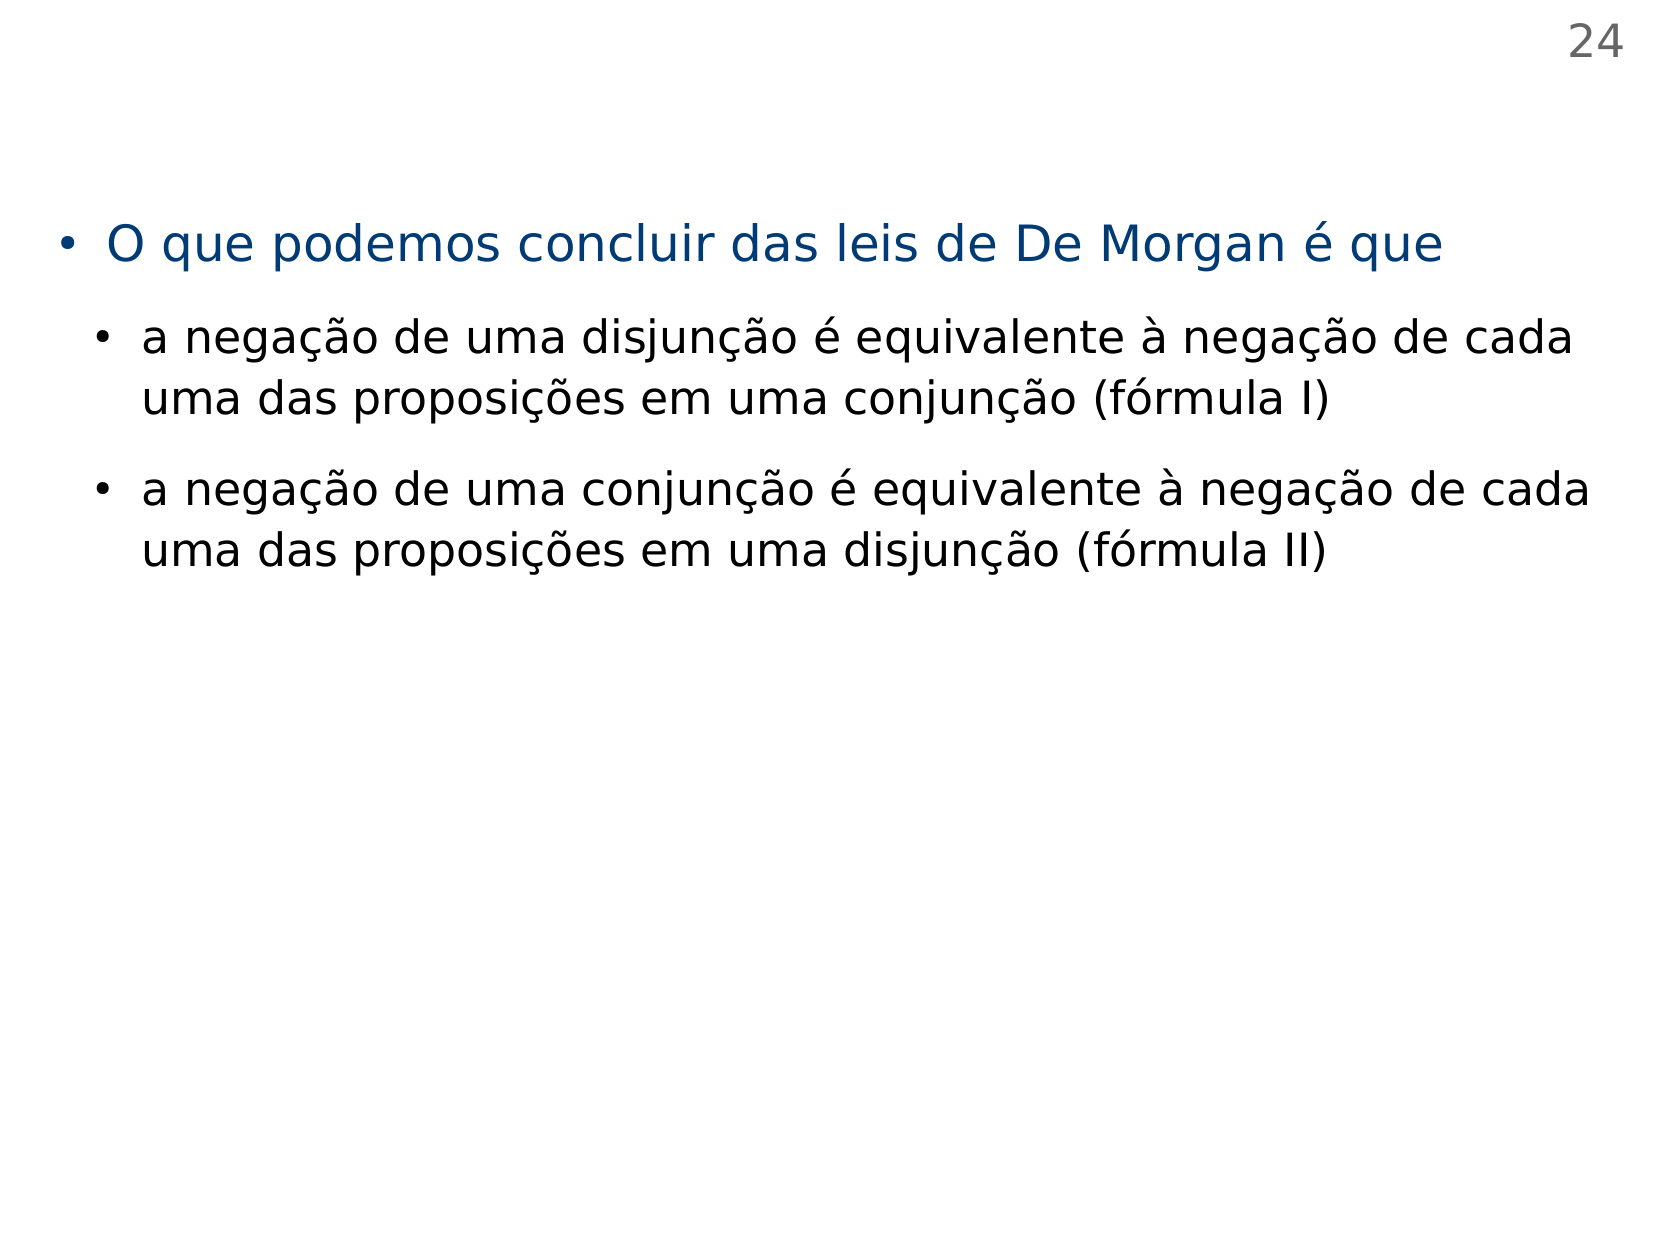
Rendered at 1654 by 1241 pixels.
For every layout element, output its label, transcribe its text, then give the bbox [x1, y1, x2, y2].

list O que podemos concluir das leis de De Morgan é que a negação de uma disjunção é equivalente à negação de cada uma das proposições em uma conjunção (fórmula I) a negação de uma conjunção é equivalente à negação de cada uma das proposições em uma disjunção (fórmula II) [59, 206, 1625, 1211]
